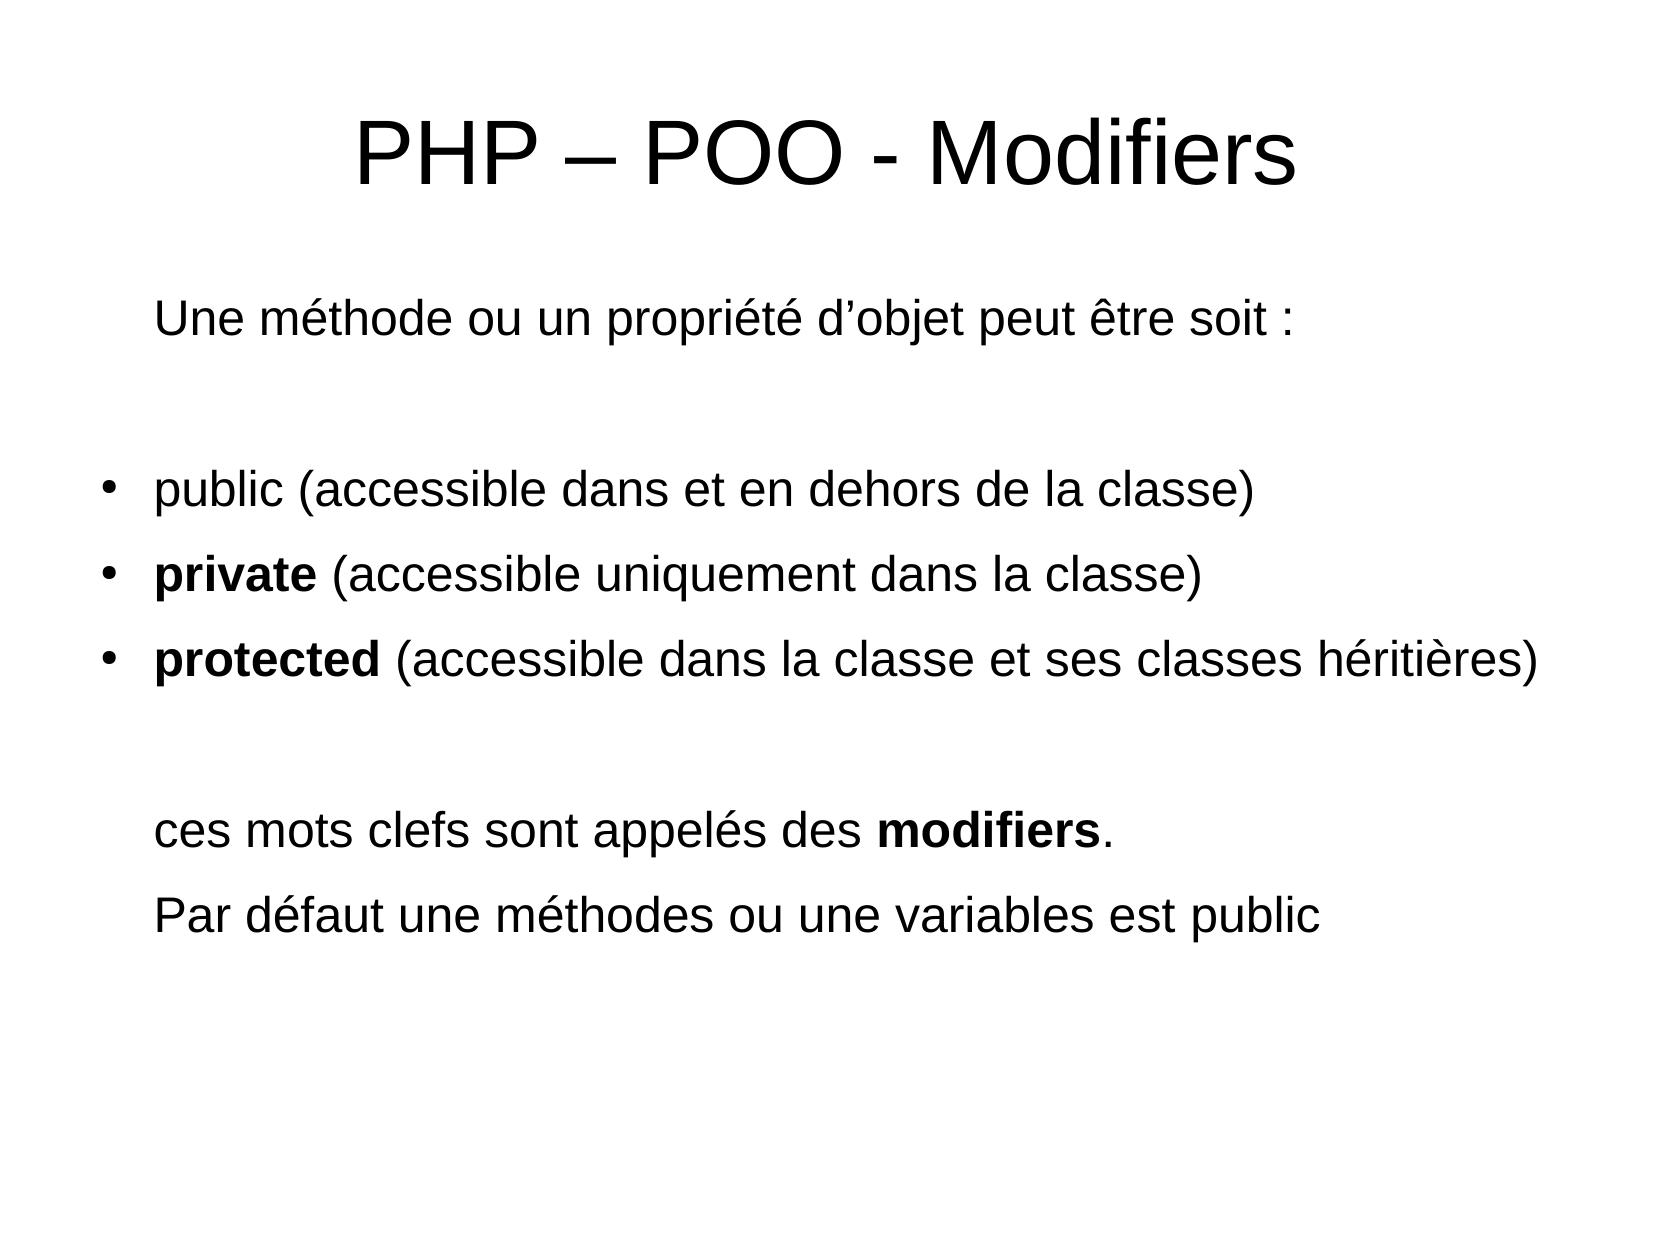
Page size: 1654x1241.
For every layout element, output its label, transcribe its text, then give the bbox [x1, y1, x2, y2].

list Une méthode ou un propriété d’objet peut être soit : public (accessible dans et en dehors de la classe) private (accessible uniquement dans la classe) protected (accessible dans la classe et ses classes héritières) ces mots clefs sont appelés des modifiers. Par défaut une méthodes ou une variables est public [82, 290, 1571, 1010]
title PHP – POO - Modifiers [82, 49, 1571, 257]
